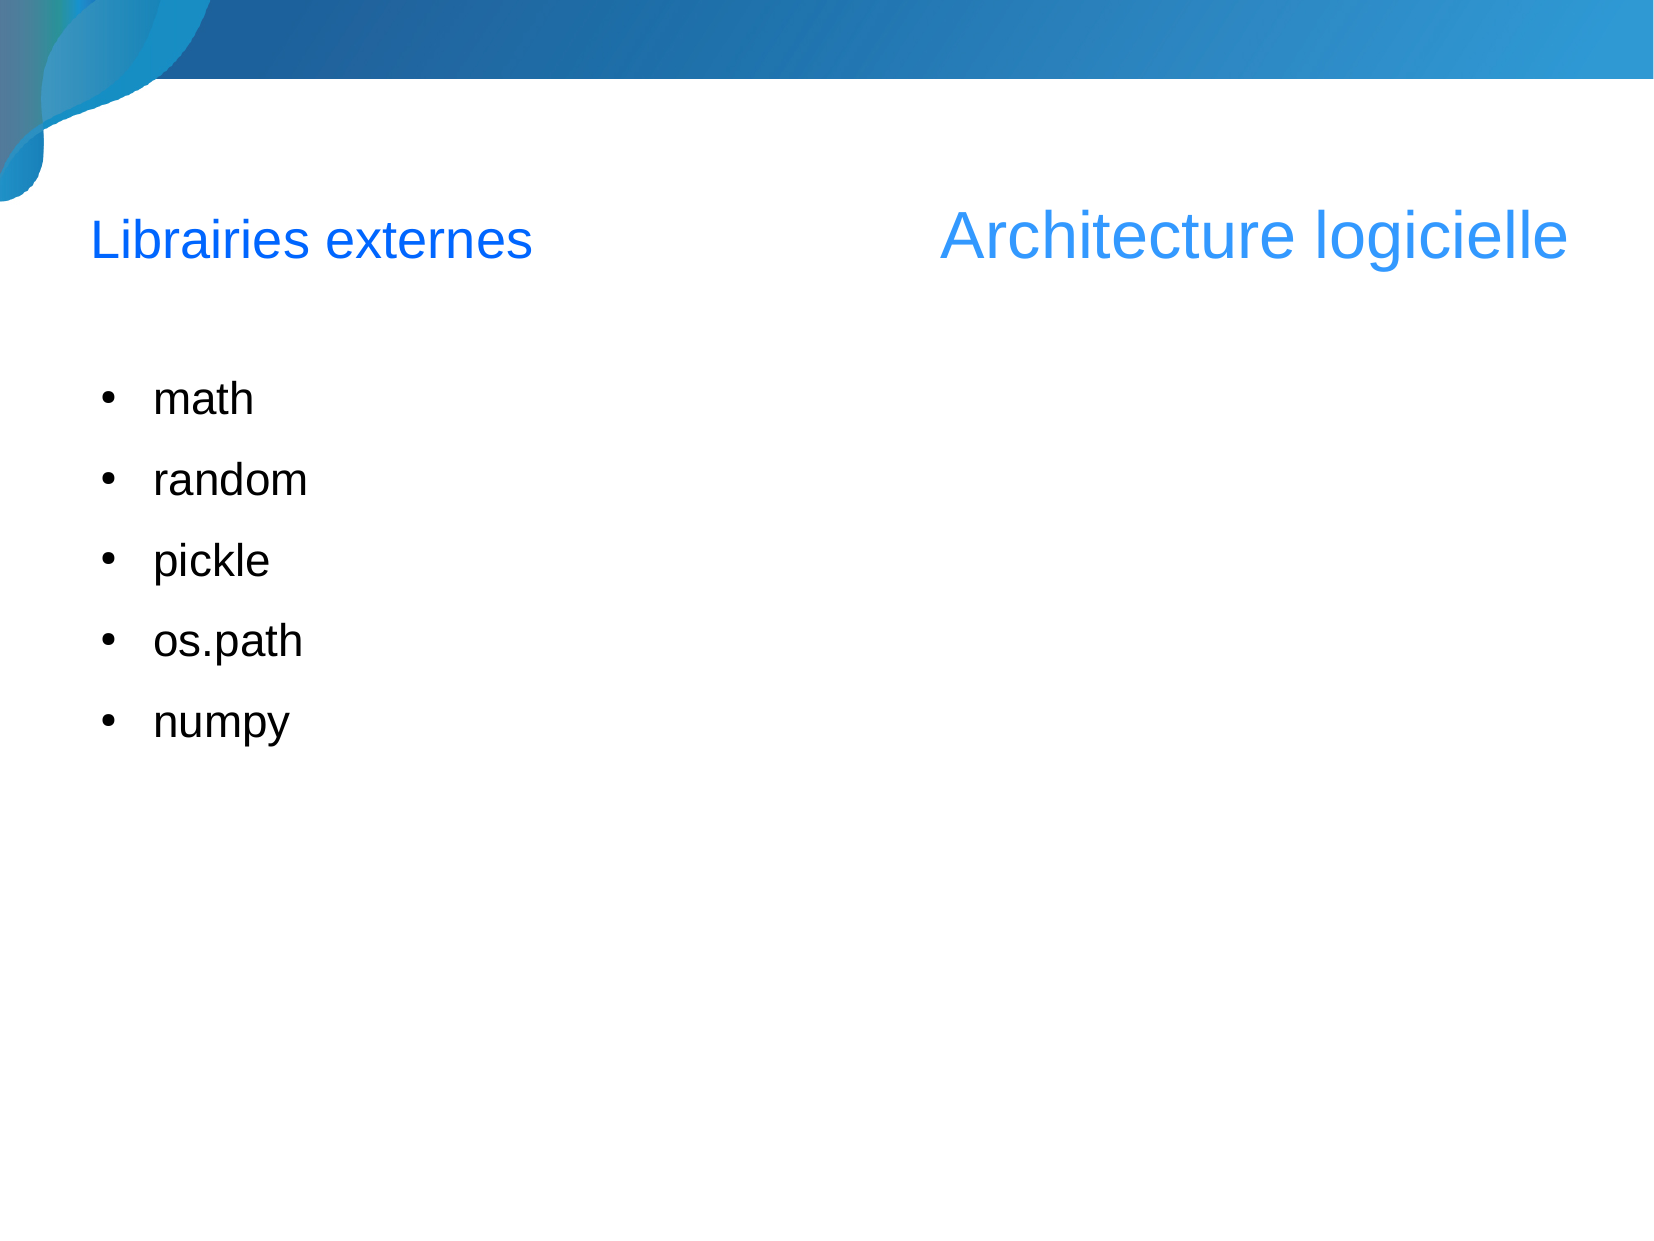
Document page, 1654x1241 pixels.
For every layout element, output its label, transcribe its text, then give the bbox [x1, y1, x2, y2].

list math random pickle os.path numpy [82, 372, 1571, 968]
picture [0, 0, 1654, 1241]
title Librairies externes Architecture logicielle [82, 139, 1571, 332]
